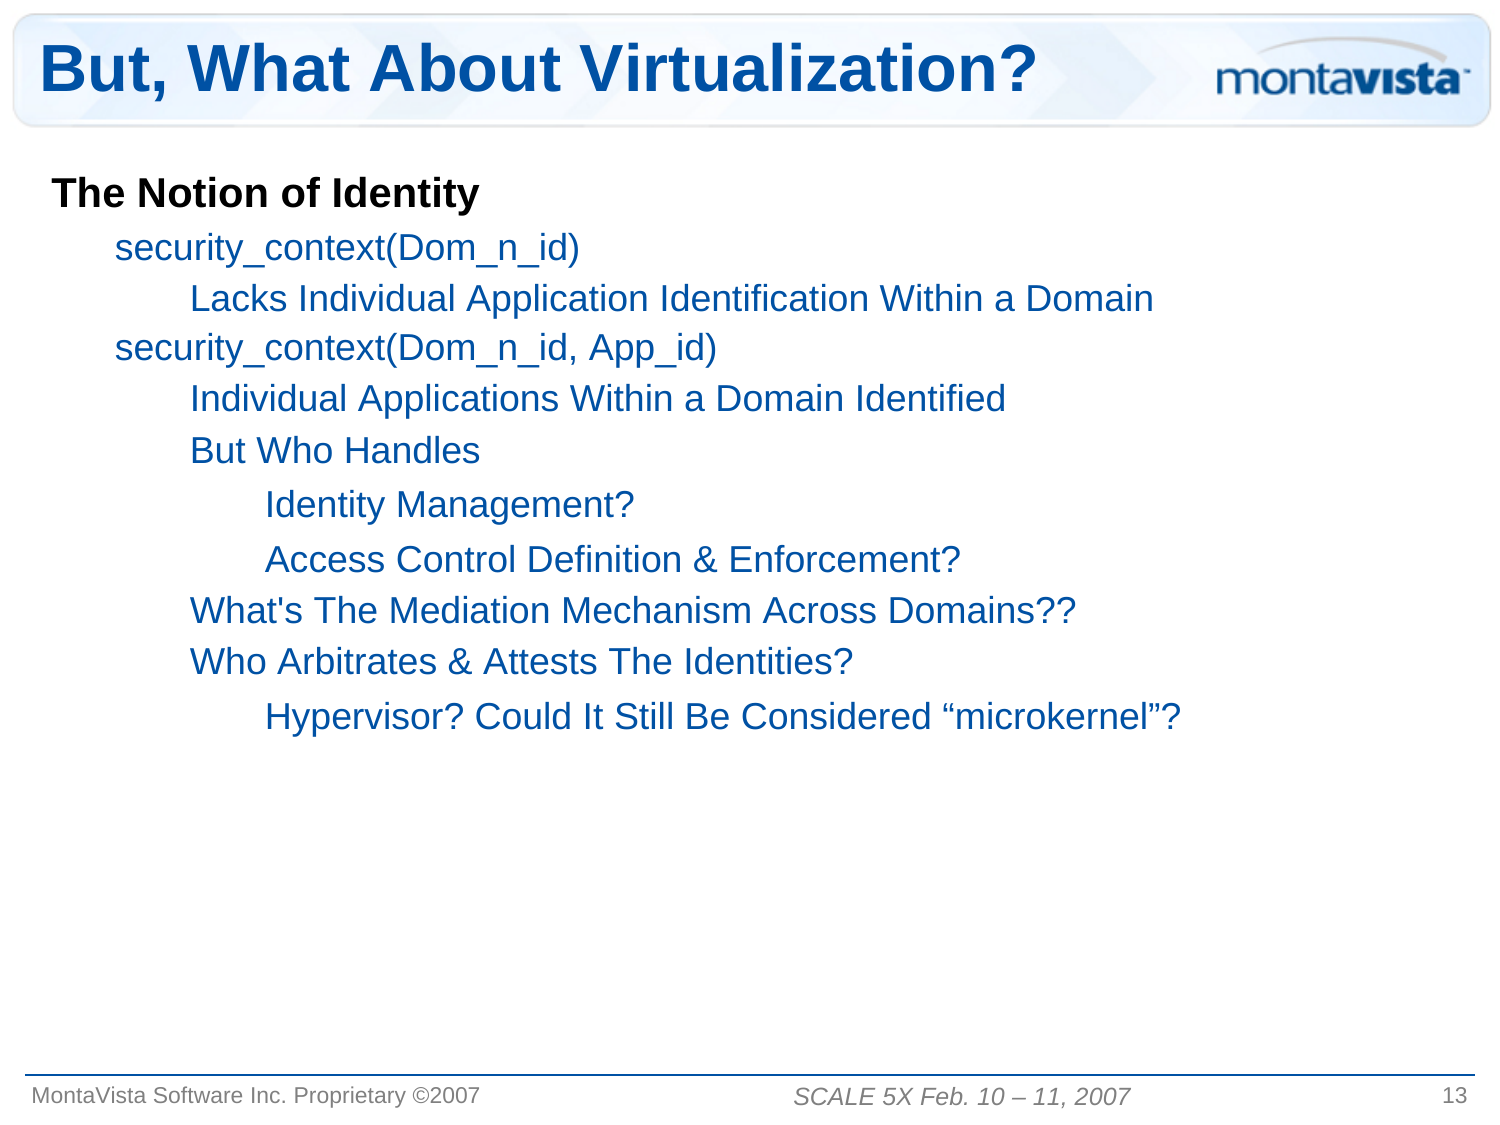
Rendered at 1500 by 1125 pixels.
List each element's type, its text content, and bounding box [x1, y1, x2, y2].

title But, What About Virtualization? [24, 12, 1200, 126]
list The Notion of Identity security_context(Dom_n_id) Lacks Individual Application Identification Within a Domain security_context(Dom_n_id, App_id) Individual Applications Within a Domain Identified But Who Handles Identity Management? Access Control Definition & Enforcement? What's The Mediation Mechanism Across Domains?? Who Arbitrates & Attests The Identities? Hypervisor? Could It Still Be Considered “microkernel”? [24, 162, 1476, 1038]
